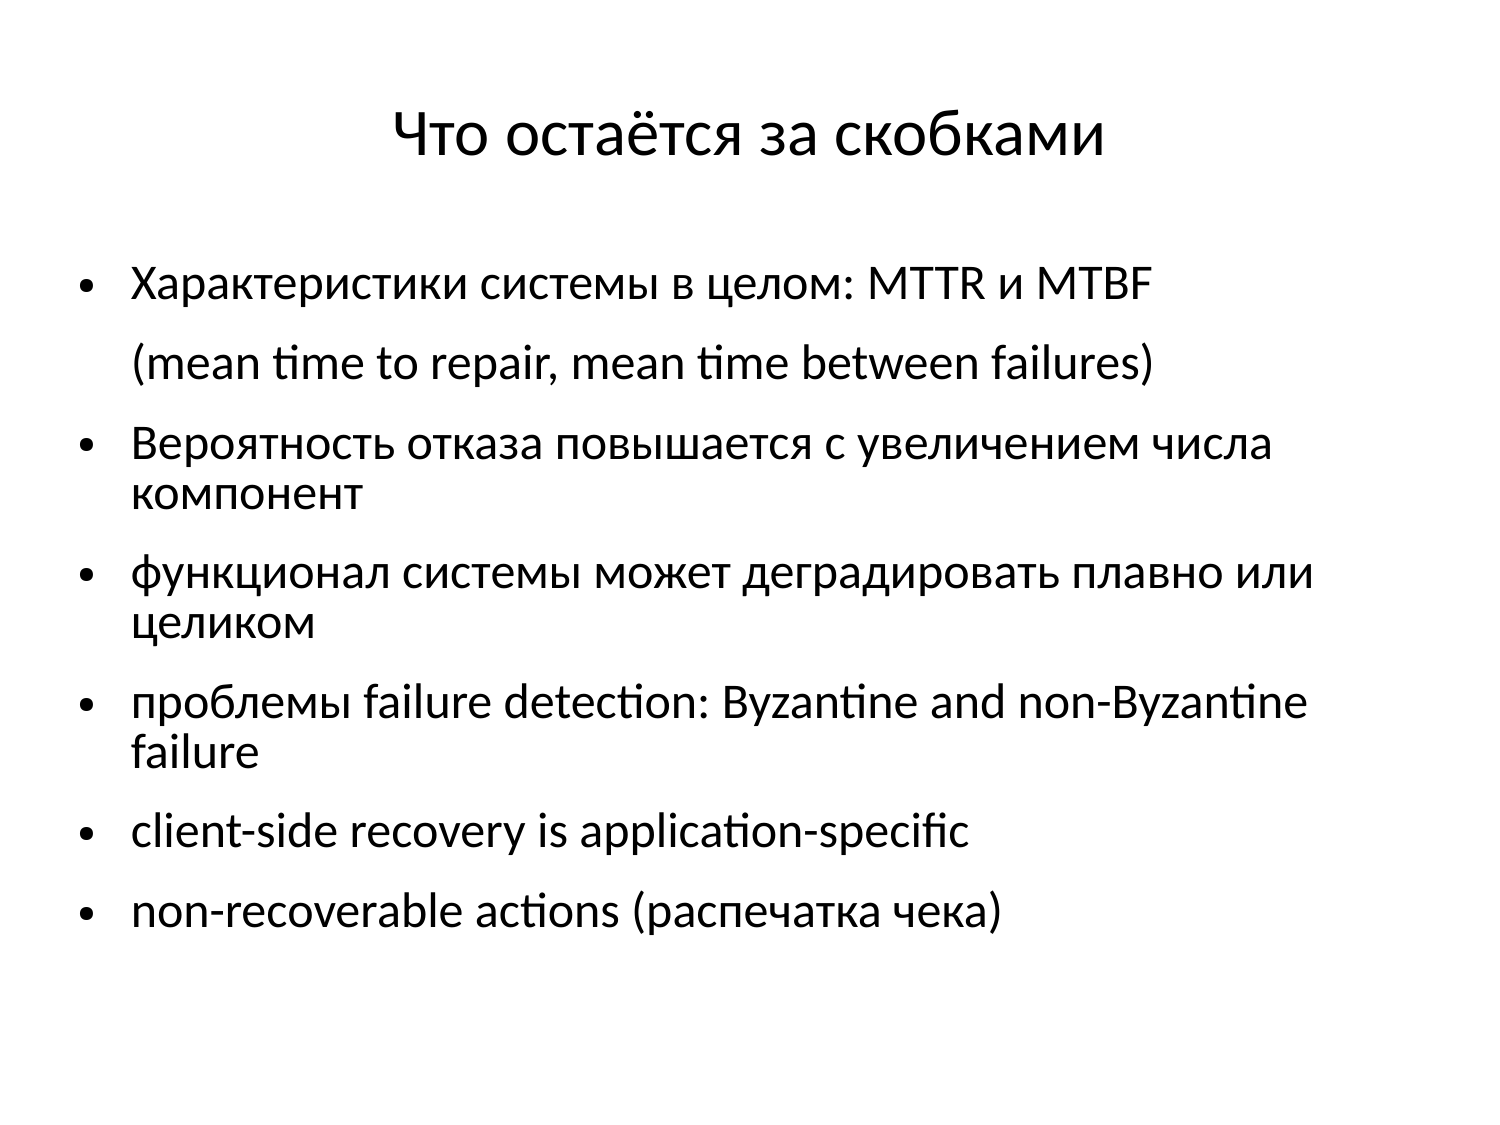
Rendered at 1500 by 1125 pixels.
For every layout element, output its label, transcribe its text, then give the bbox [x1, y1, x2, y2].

title Что остаётся за скобками [75, 45, 1425, 233]
list Характеристики системы в целом: MTTR и MTBF (mean time to repair, mean time between failures) Вероятность отказа повышается с увеличением числа компонент функционал системы может деградировать плавно или целиком проблемы failure detection: Byzantine and non-Byzantine failure сlient-side recovery is application-specific non-recoverable actions (распечатка чека) [60, 262, 1411, 1005]
